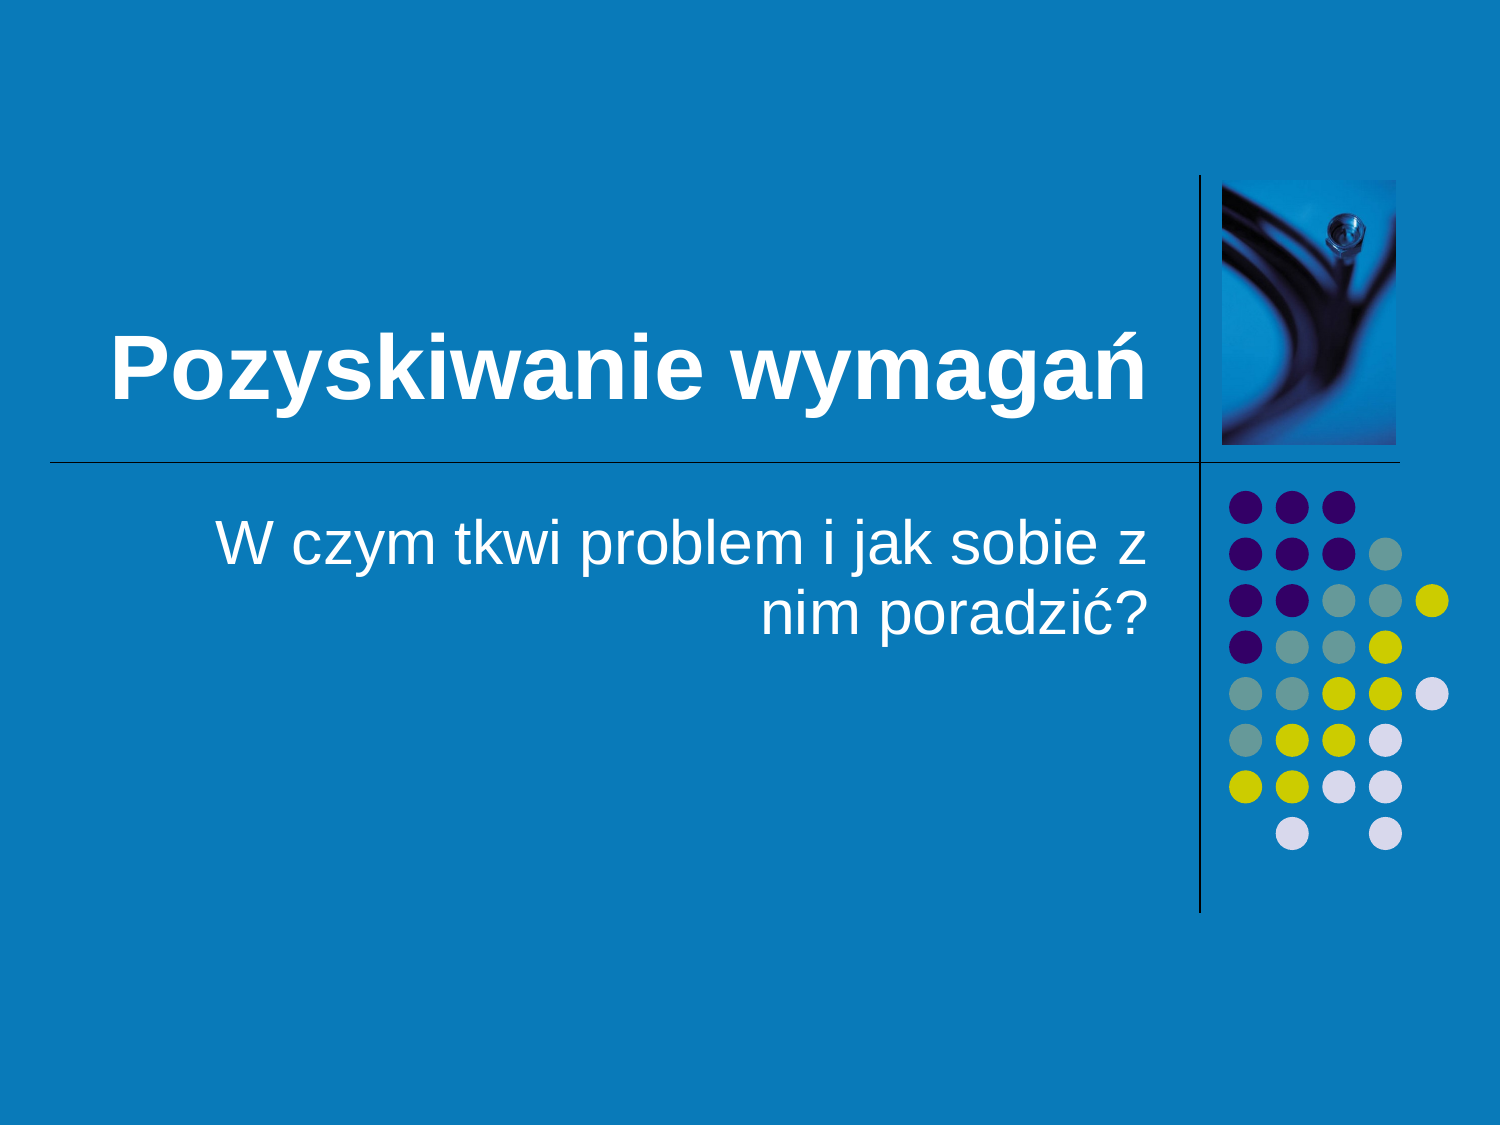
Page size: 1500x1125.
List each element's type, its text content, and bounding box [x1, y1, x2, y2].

picture [1222, 180, 1396, 445]
picture [1384, 353, 1391, 360]
text_box W czym tkwi problem i jak sobie z nim poradzić? [139, 500, 1165, 888]
title Pozyskiwanie wymagań [51, 76, 1165, 427]
picture [1366, 366, 1375, 372]
